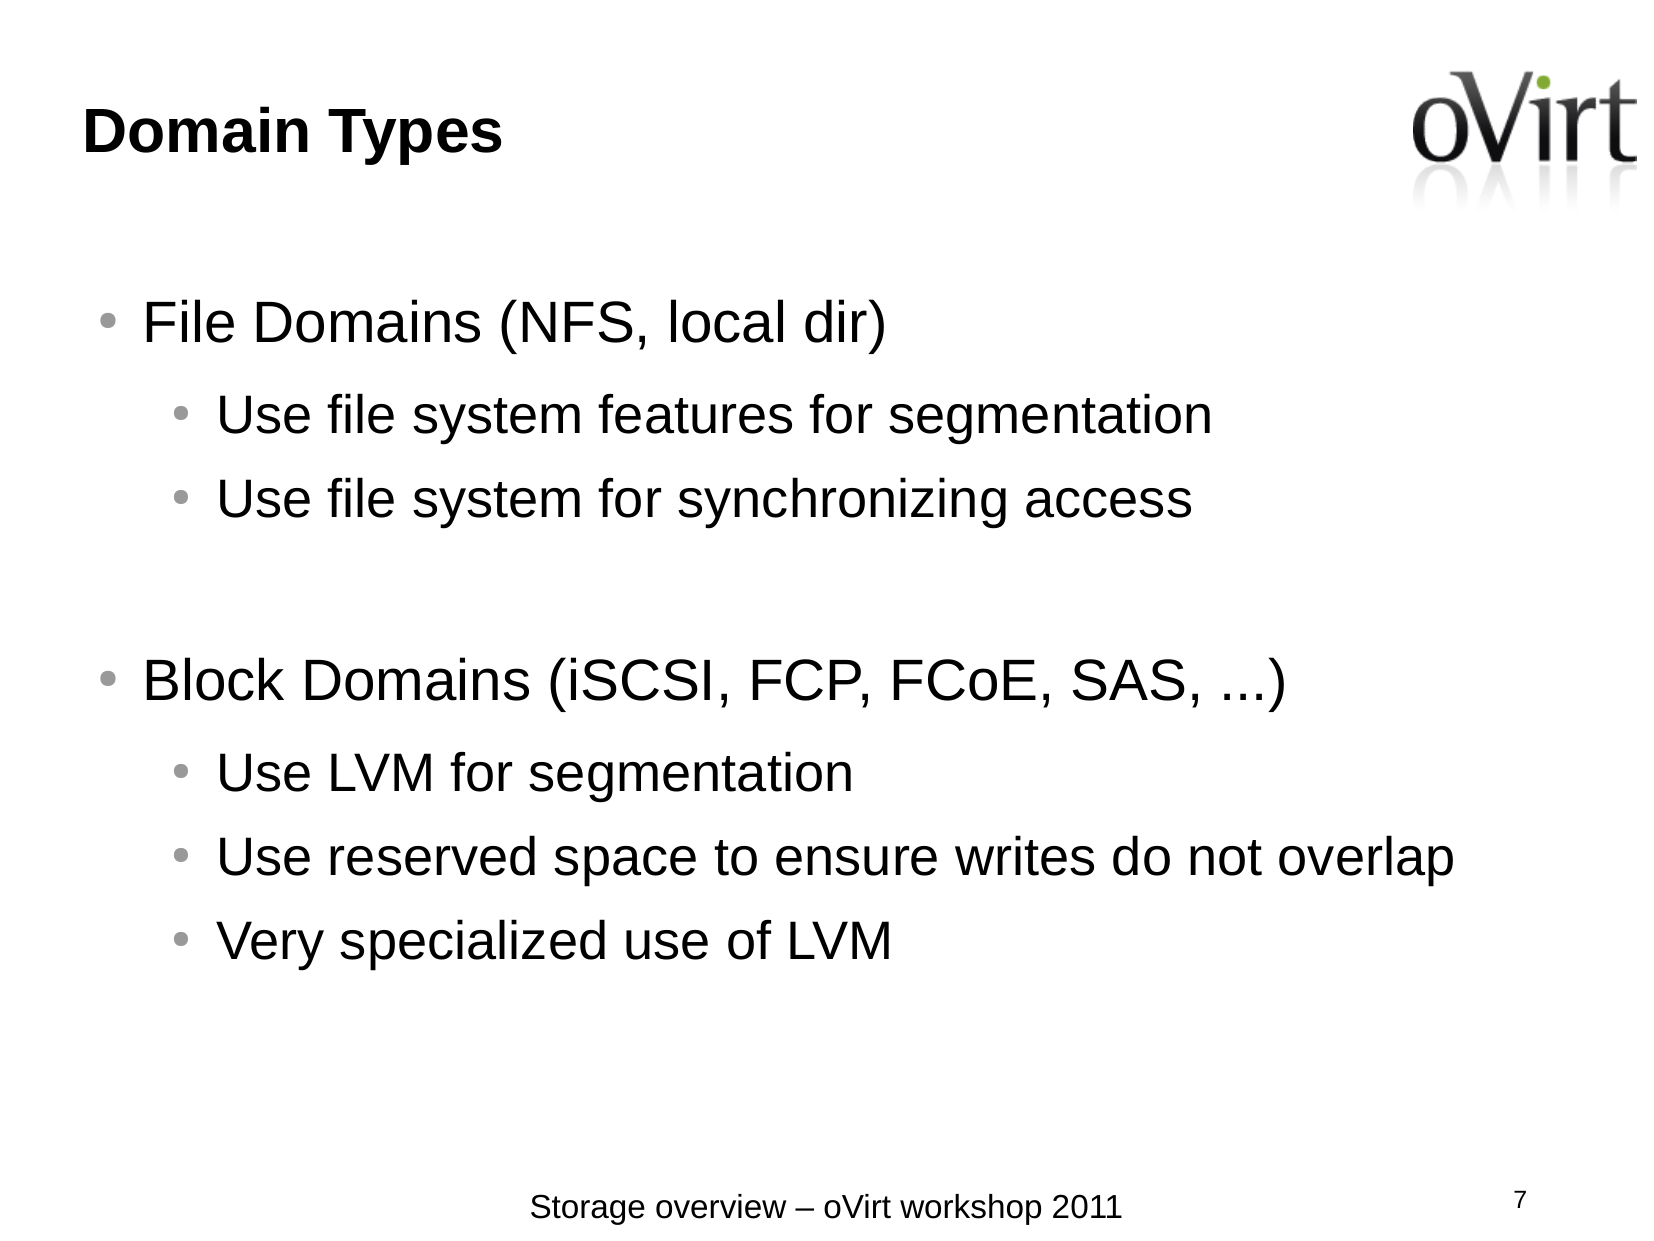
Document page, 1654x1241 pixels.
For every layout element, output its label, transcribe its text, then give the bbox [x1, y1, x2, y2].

picture [1571, 63, 1637, 212]
title Domain Types [82, 49, 1571, 257]
list File Domains (NFS, local dir) Use file system features for segmentation Use file system for synchronizing access Block Domains (iSCSI, FCP, FCoE, SAS, ...) Use LVM for segmentation Use reserved space to ensure writes do not overlap Very specialized use of LVM [82, 290, 1571, 1094]
